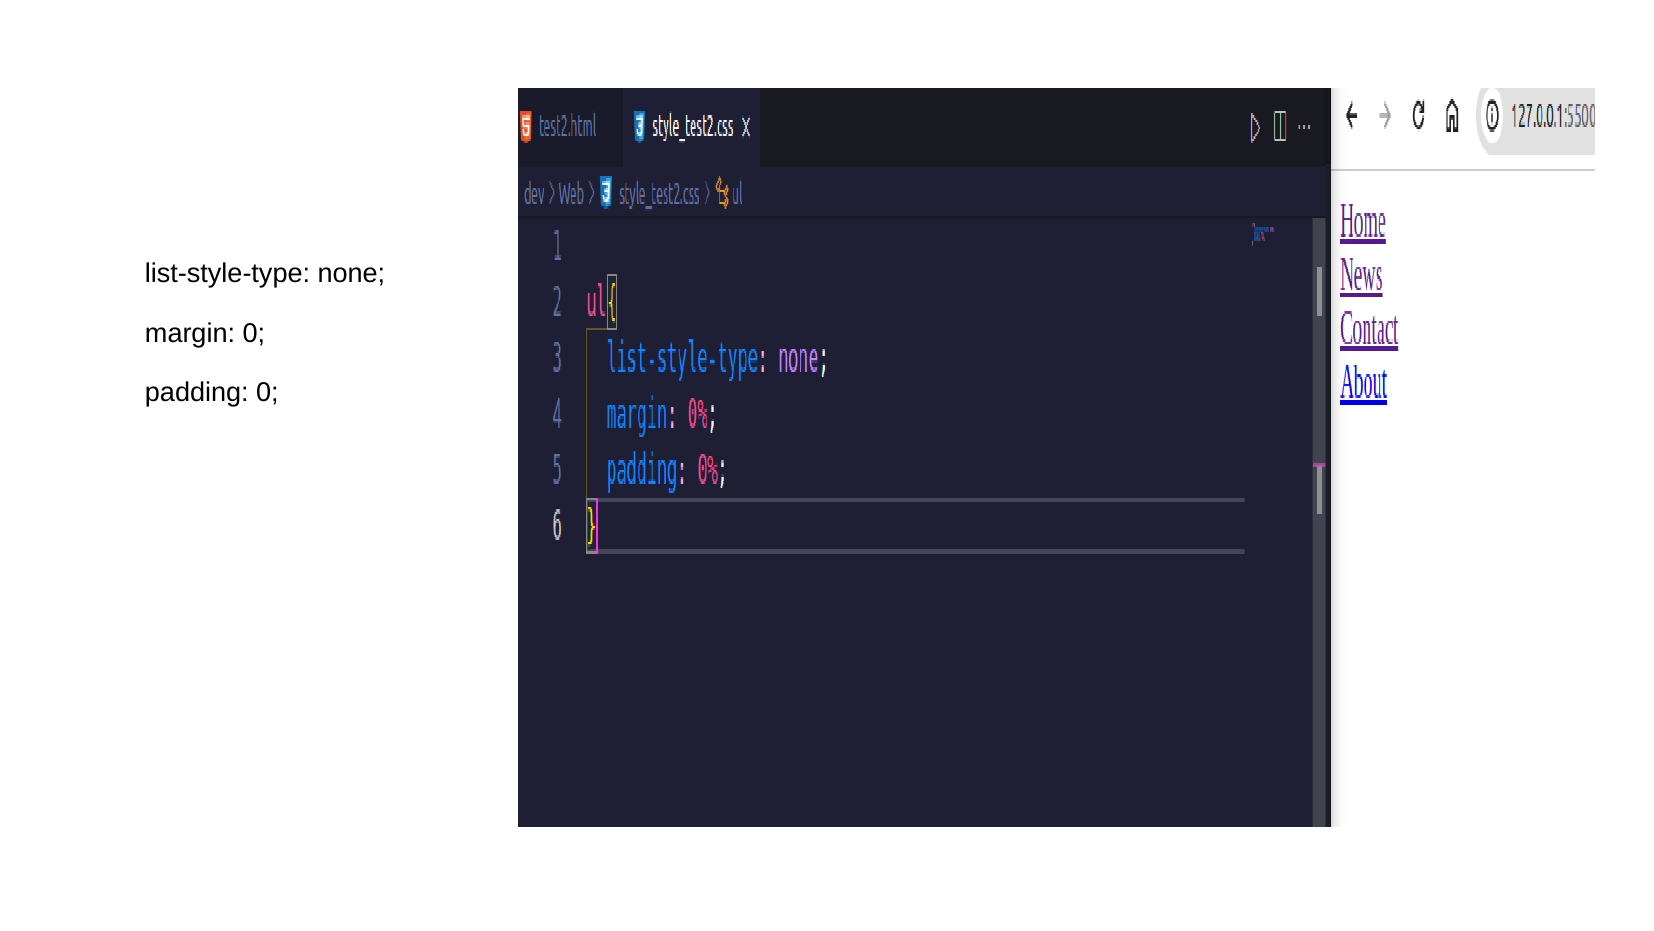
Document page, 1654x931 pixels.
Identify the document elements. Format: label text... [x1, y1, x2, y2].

picture [518, 88, 1595, 827]
list list-style-type: none; margin: 0; padding: 0; [59, 257, 402, 798]
